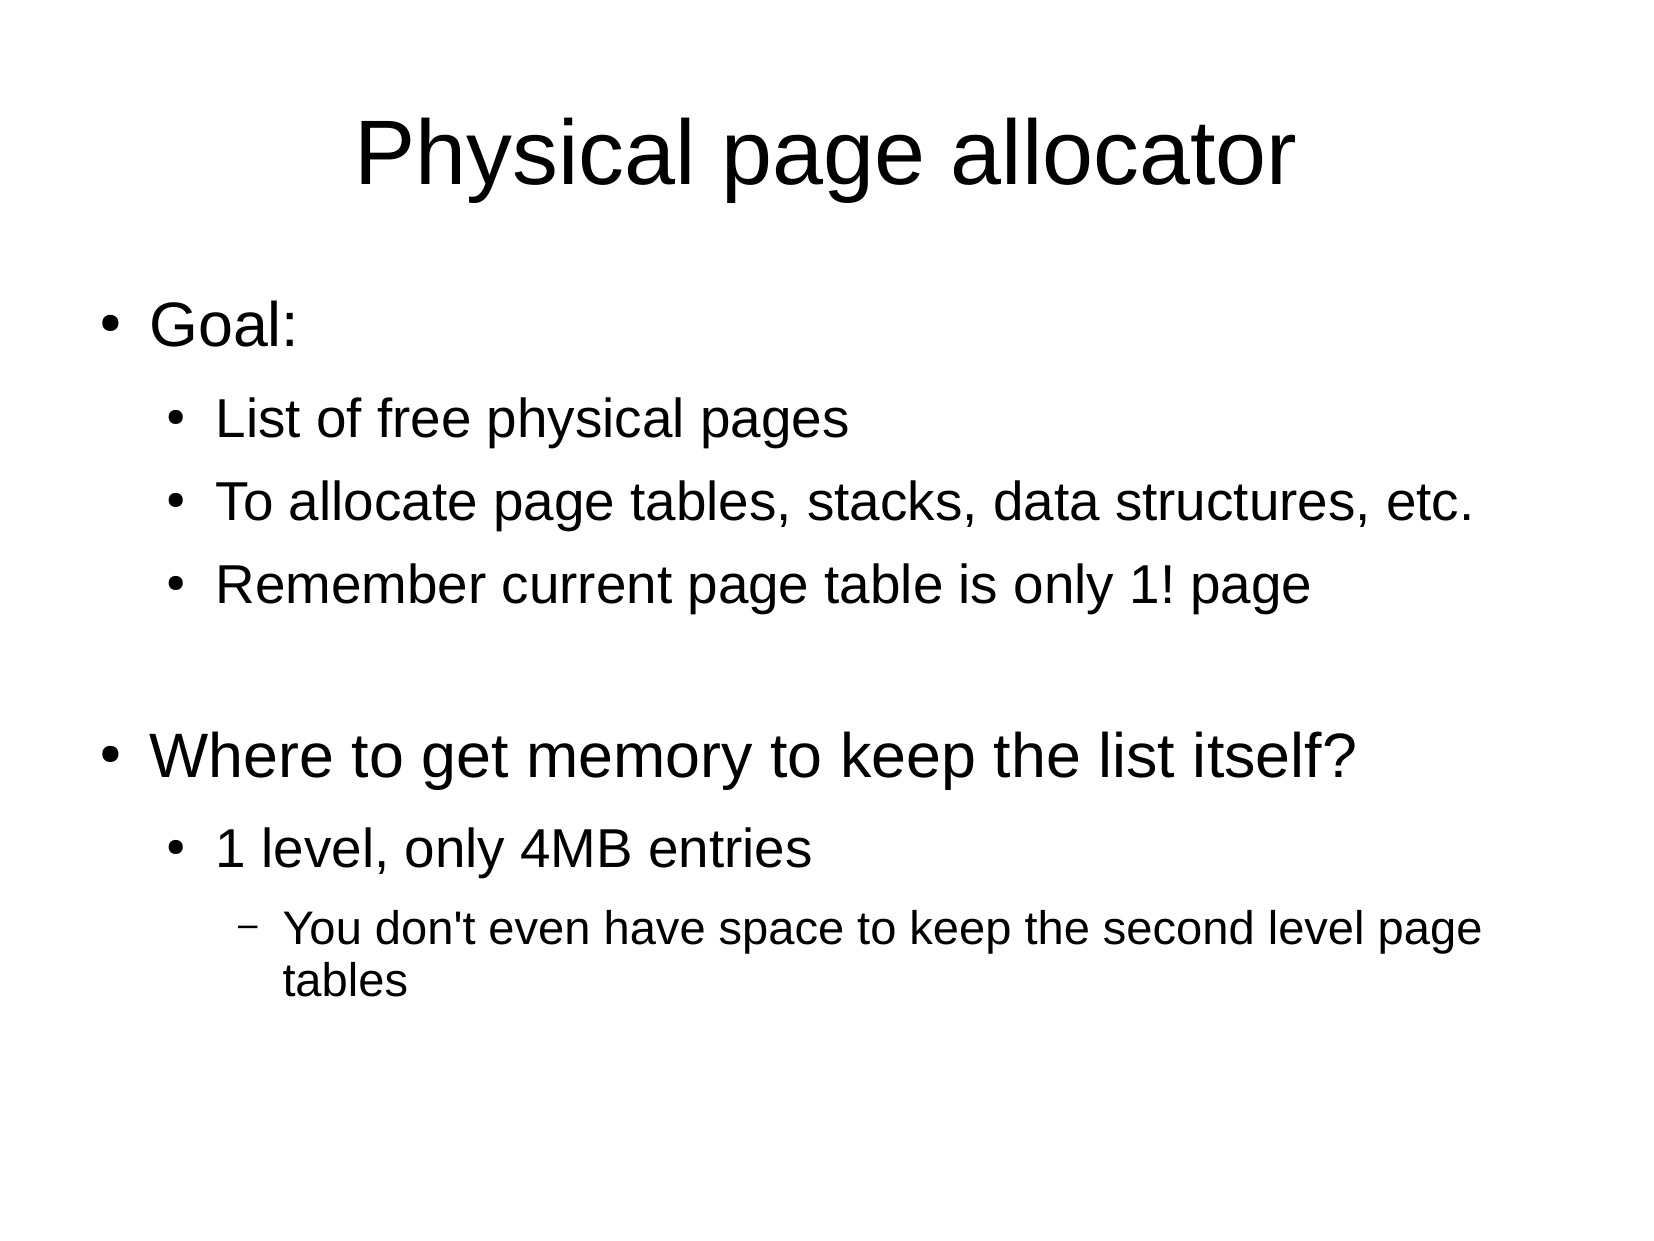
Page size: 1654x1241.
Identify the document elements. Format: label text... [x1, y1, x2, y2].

title Physical page allocator [82, 49, 1571, 257]
list Goal: List of free physical pages To allocate page tables, stacks, data structures, etc. Remember current page table is only 1! page Where to get memory to keep the list itself? 1 level, only 4MB entries You don't even have space to keep the second level page tables [82, 290, 1571, 1010]
